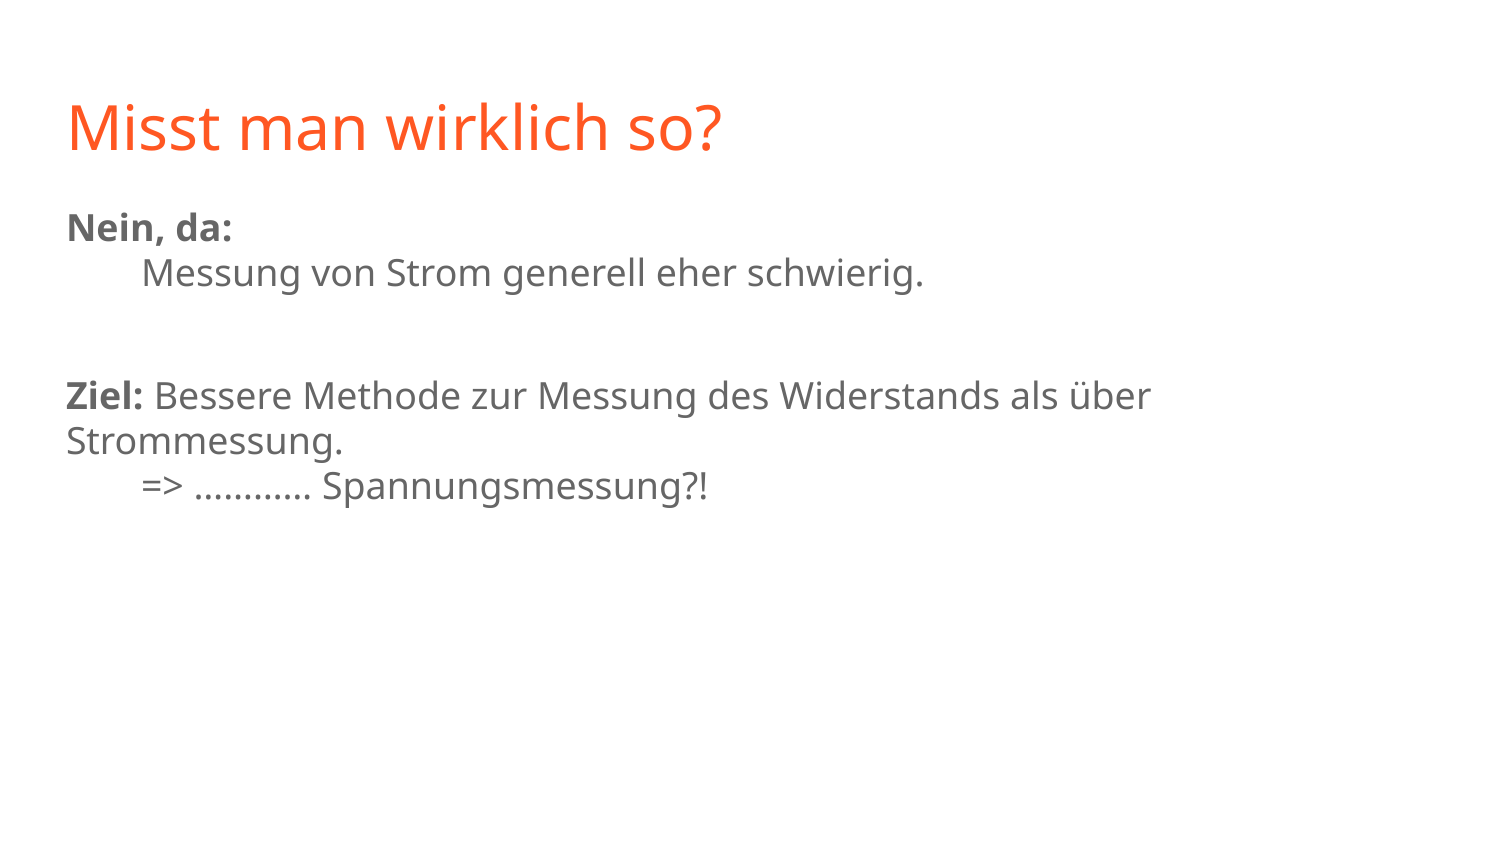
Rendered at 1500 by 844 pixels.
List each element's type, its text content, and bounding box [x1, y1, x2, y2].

list Nein, da: Messung von Strom generell eher schwierig. Ziel: Bessere Methode zur Messung des Widerstands als über Strommessung. => ………… Spannungsmessung?! [51, 189, 1449, 750]
title Misst man wirklich so? [51, 72, 1449, 167]
